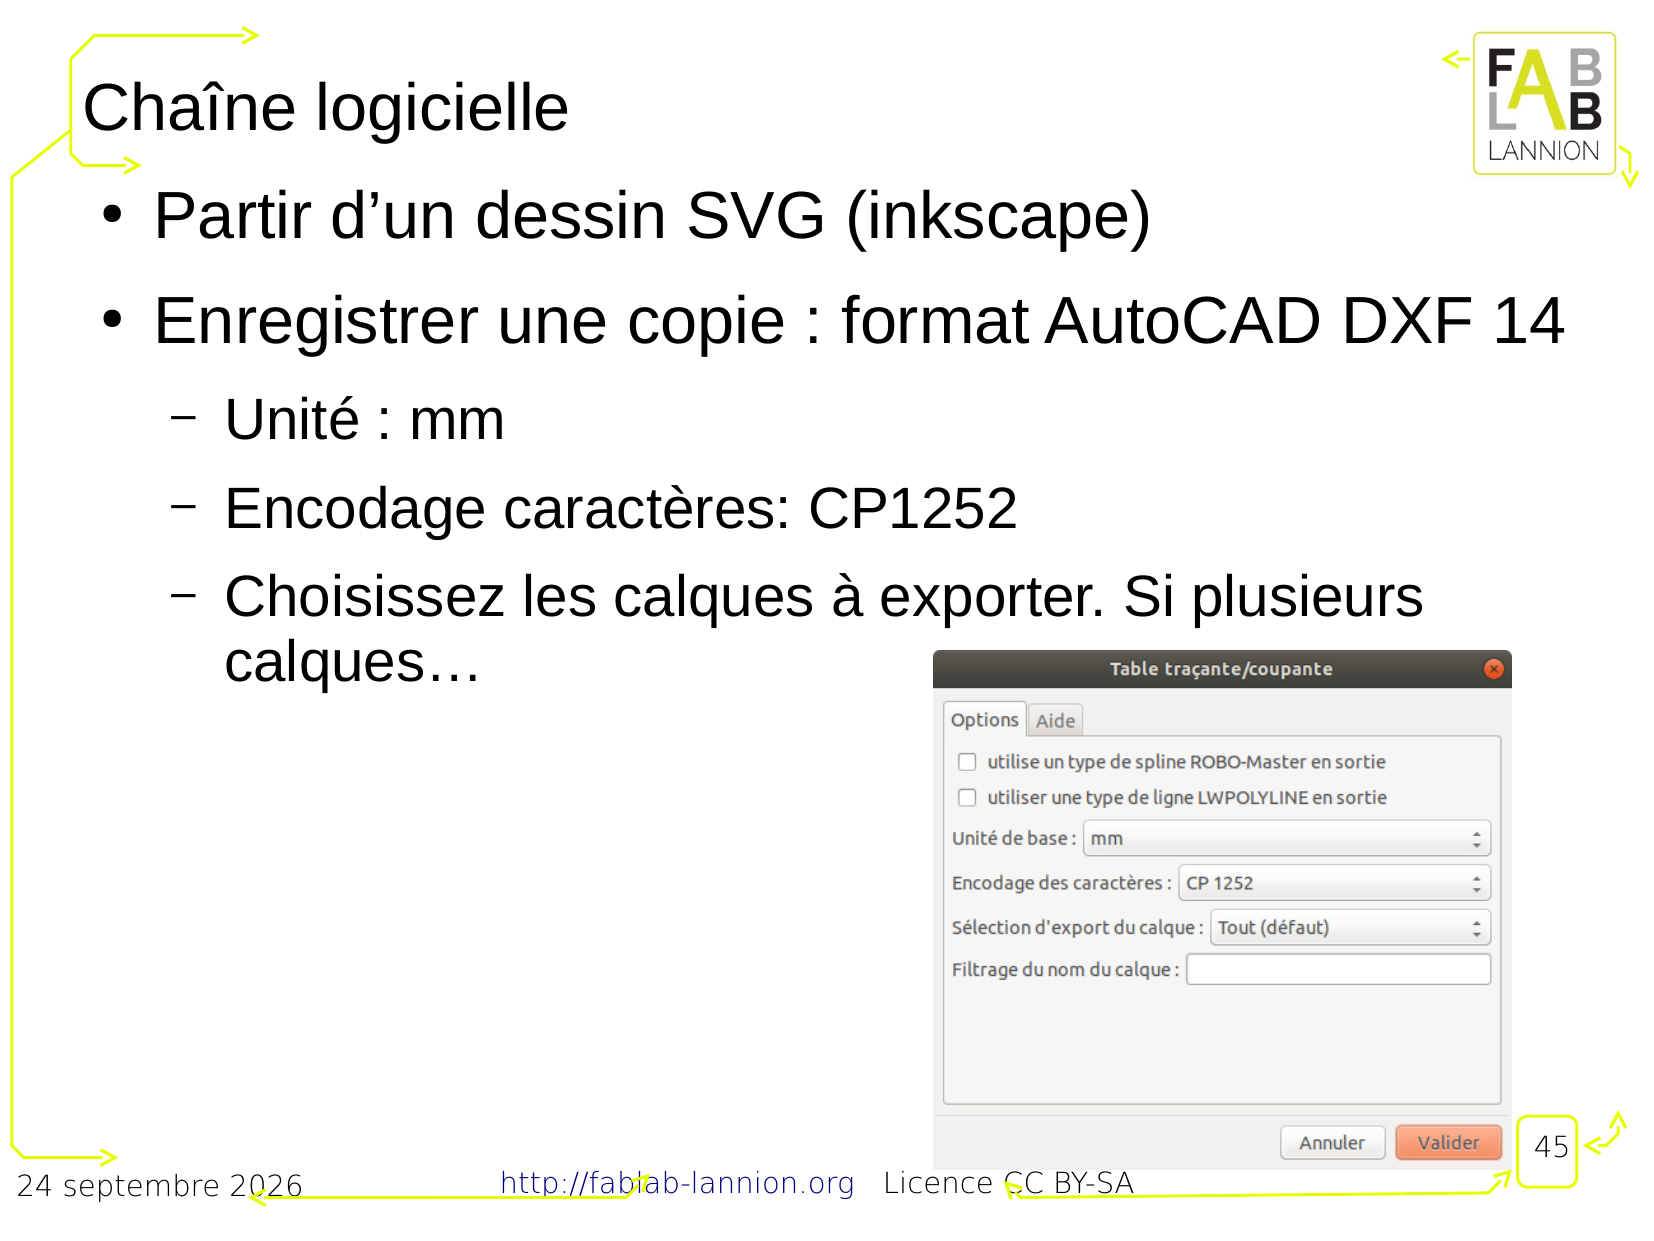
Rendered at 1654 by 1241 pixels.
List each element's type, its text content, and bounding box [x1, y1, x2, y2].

title Chaîne logicielle [82, 49, 1441, 166]
picture [1470, 29, 1619, 178]
picture [933, 650, 1512, 1170]
list Partir d’un dessin SVG (inkscape) Enregistrer une copie : format AutoCAD DXF 14 Unité : mm Encodage caractères: CP1252 Choisissez les calques à exporter. Si plusieurs calques… [82, 178, 1571, 898]
